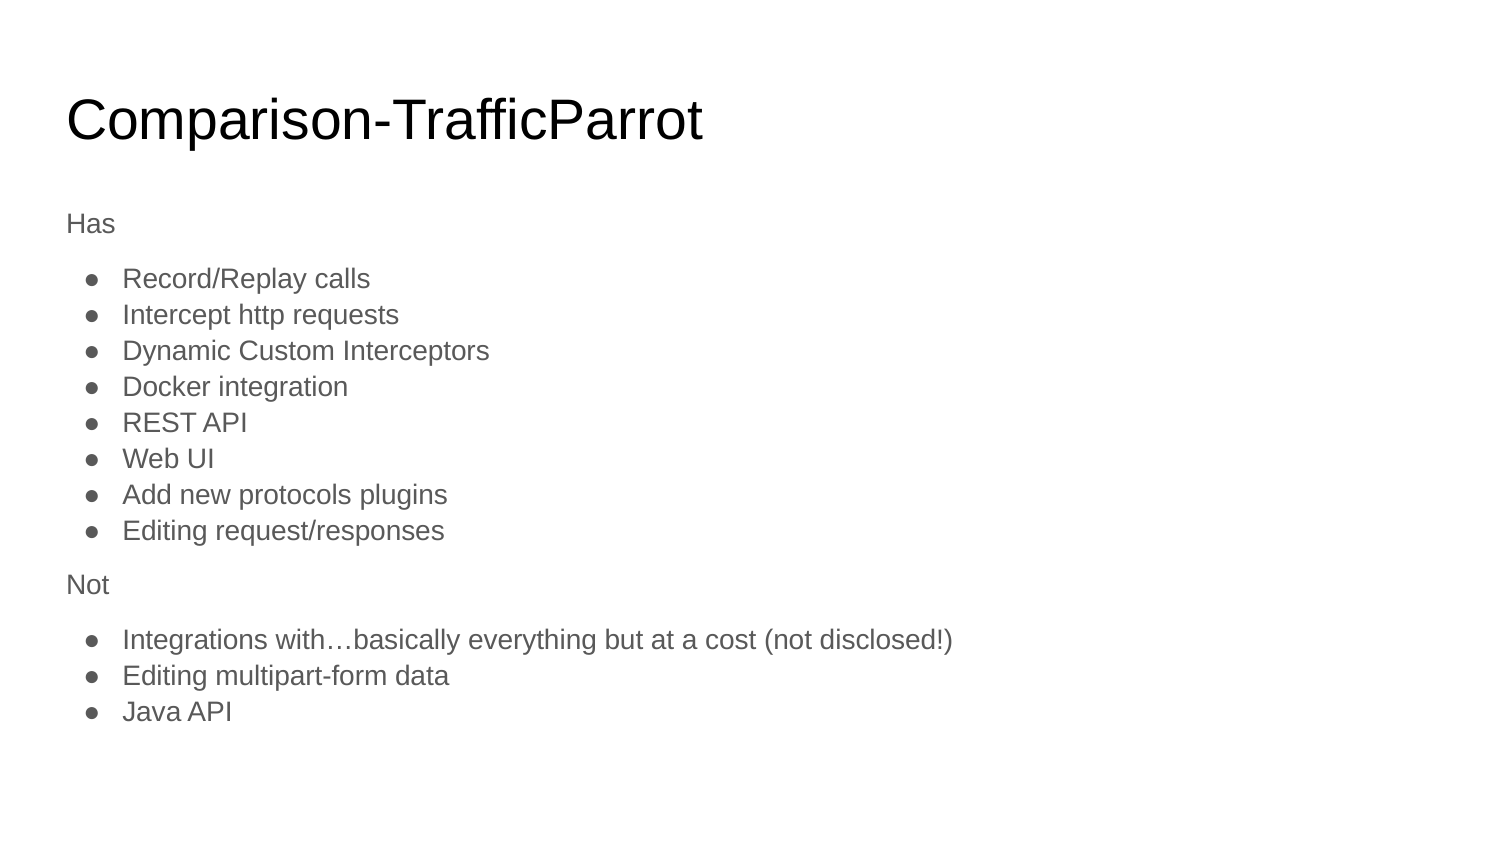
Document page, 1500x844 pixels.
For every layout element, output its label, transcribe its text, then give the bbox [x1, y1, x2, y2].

list Has Record/Replay calls Intercept http requests Dynamic Custom Interceptors Docker integration REST API Web UI Add new protocols plugins Editing request/responses Not Integrations with…basically everything but at a cost (not disclosed!) Editing multipart-form data Java API [51, 189, 1449, 750]
title Comparison-TrafficParrot [51, 72, 1449, 167]
